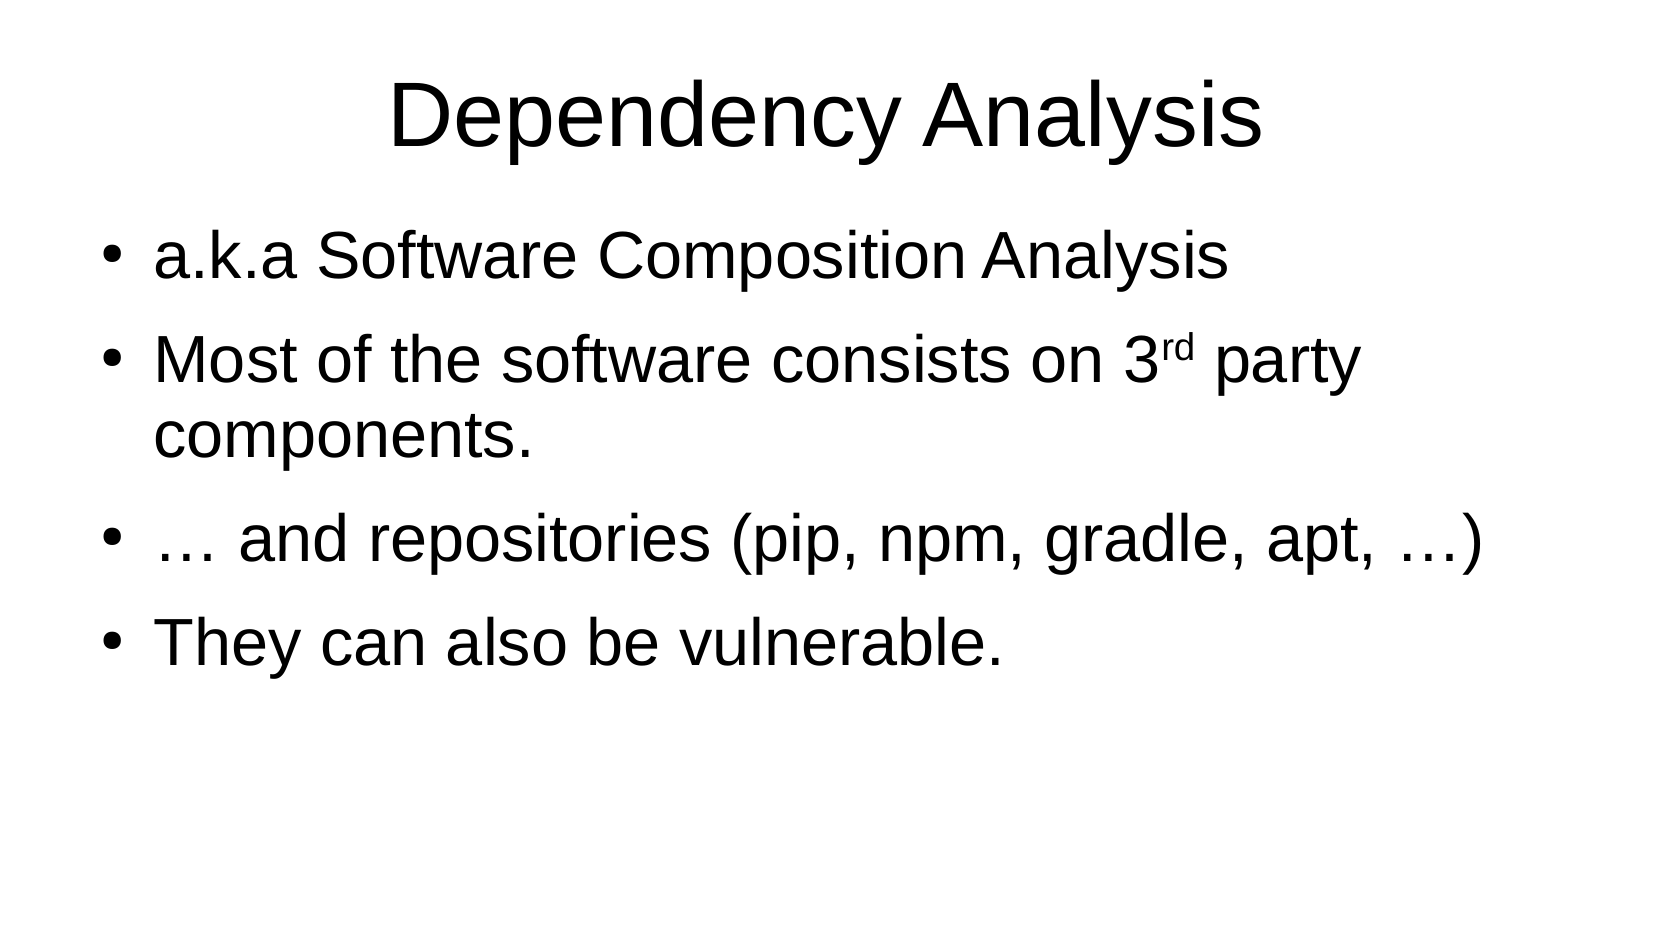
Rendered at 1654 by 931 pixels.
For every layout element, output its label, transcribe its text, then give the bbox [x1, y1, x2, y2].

title Dependency Analysis [82, 37, 1571, 193]
list a.k.a Software Composition Analysis Most of the software consists on 3rd party components. … and repositories (pip, npm, gradle, apt, …) They can also be vulnerable. [82, 217, 1571, 758]
